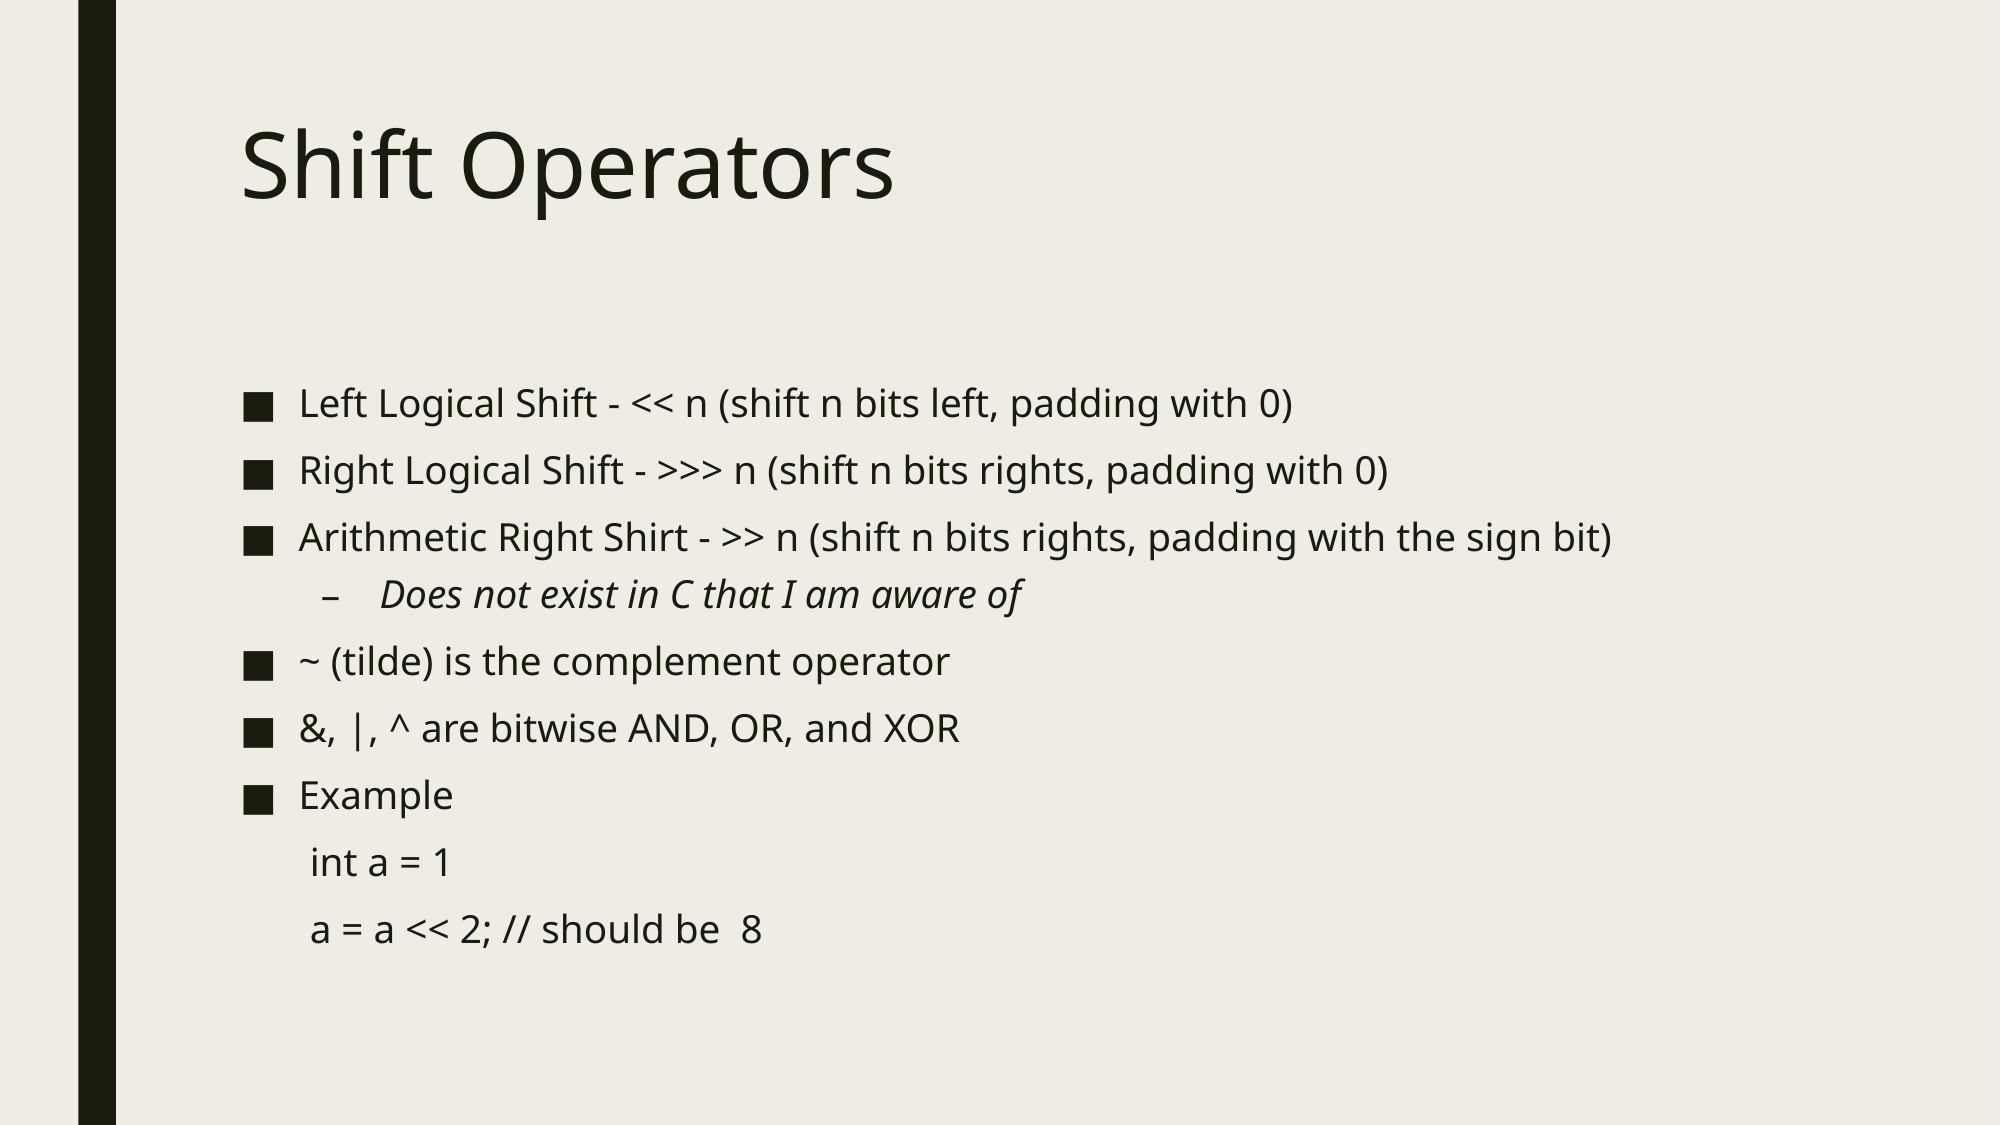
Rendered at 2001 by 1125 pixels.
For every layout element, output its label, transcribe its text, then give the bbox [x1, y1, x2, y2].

list Left Logical Shift - << n (shift n bits left, padding with 0) Right Logical Shift - >>> n (shift n bits rights, padding with 0) Arithmetic Right Shirt - >> n (shift n bits rights, padding with the sign bit) Does not exist in C that I am aware of ~ (tilde) is the complement operator &, |, ^ are bitwise AND, OR, and XOR Example int a = 1 a = a << 2; // should be 8 [225, 375, 1800, 963]
title Shift Operators [225, 112, 1800, 357]
